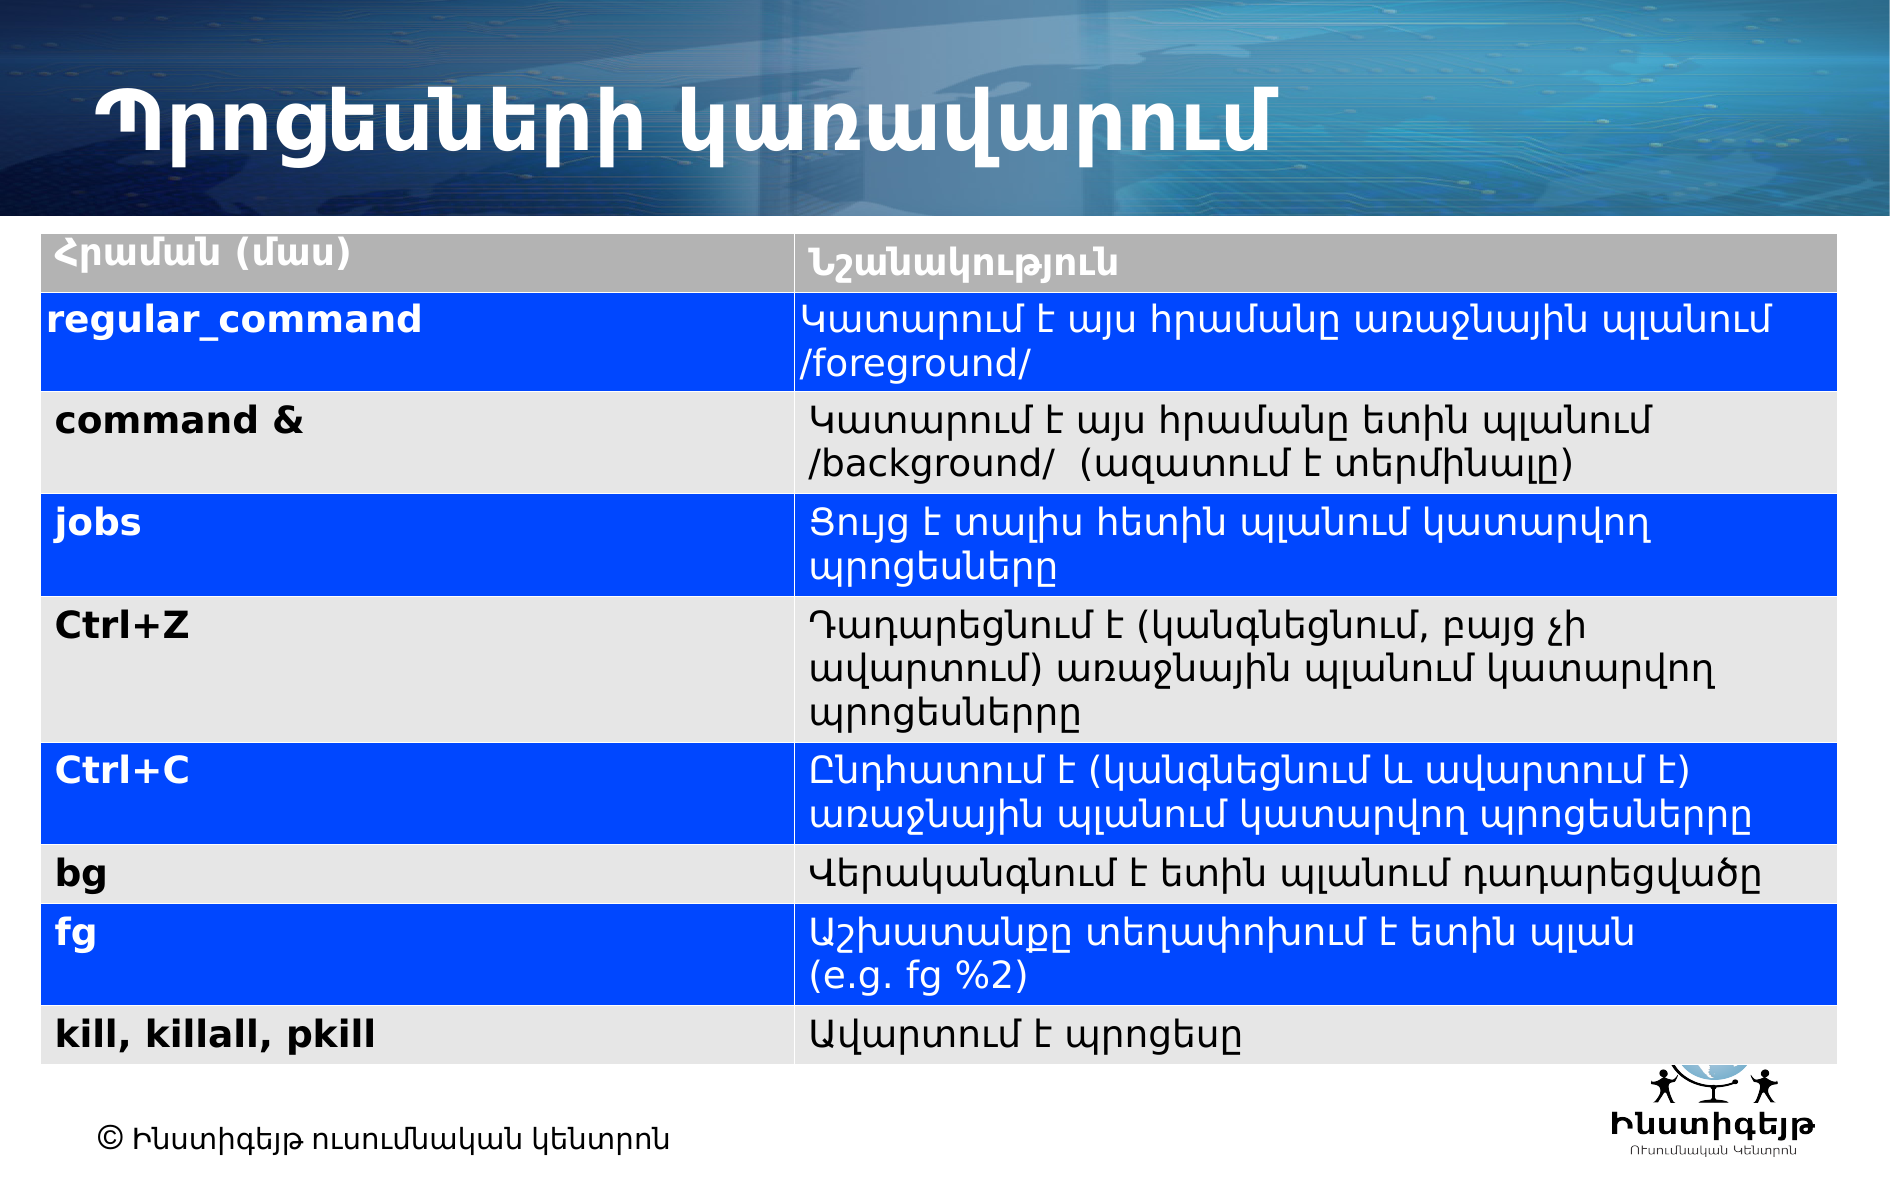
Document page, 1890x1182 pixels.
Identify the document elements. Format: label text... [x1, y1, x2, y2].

table_cell kill, killall, pkill [41, 1006, 794, 1064]
table_cell jobs [41, 494, 794, 596]
table_cell Ctrl+C [41, 743, 794, 844]
table_cell Կատարում է այս հրամանը ետին պլանում /background/ (ազատում է տերմինալը) [795, 392, 1837, 493]
table_cell regular_command [41, 293, 794, 391]
title Պրոցեսների կառավարում [94, 47, 1793, 217]
table_cell bg [41, 845, 794, 903]
table_header Հրաման (մաս) [41, 234, 794, 292]
table_cell Աշխատանքը տեղափոխում է ետին պլան (e.g. fg %2) [795, 904, 1837, 1005]
table_header Նշանակություն [795, 234, 1837, 292]
table_cell Ctrl+Z [41, 597, 794, 742]
table_cell Կատարում է այս հրամանը առաջնային պլանում /foreground/ [795, 293, 1837, 391]
picture [0, 0, 1890, 216]
table_cell Դադարեցնում է (կանգնեցնում, բայց չի ավարտում) առաջնային պլանում կատարվող պրոցեսներրը [795, 597, 1837, 742]
table_cell fg [41, 904, 794, 1005]
table_cell Ցույց է տալիս հետին պլանում կատարվող պրոցեսները [795, 494, 1837, 596]
table_cell Ավարտում է պրոցեսը [795, 1006, 1837, 1064]
picture [1612, 1065, 1815, 1157]
table_cell command & [41, 392, 794, 493]
table_cell Վերականգնում է ետին պլանում դադարեցվածը [795, 845, 1837, 903]
table_cell Ընդհատում է (կանգնեցնում և ավարտում է) առաջնային պլանում կատարվող պրոցեսներրը [795, 743, 1837, 844]
